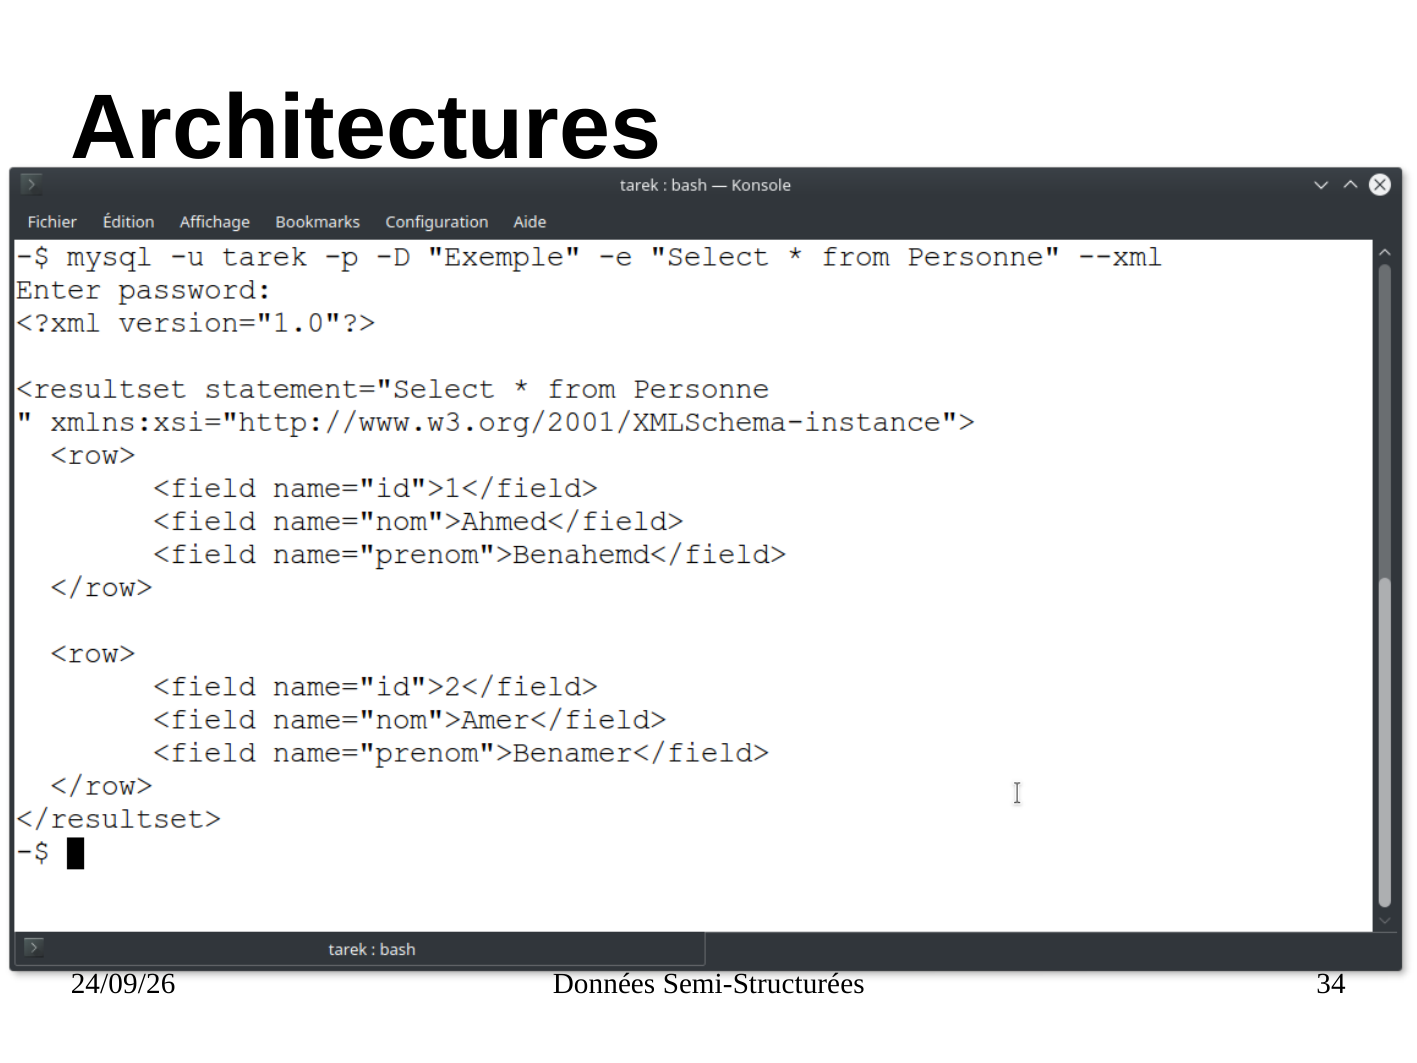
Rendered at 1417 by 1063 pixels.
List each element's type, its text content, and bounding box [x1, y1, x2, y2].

title Architectures [70, 42, 1346, 159]
picture [1, 159, 1417, 987]
